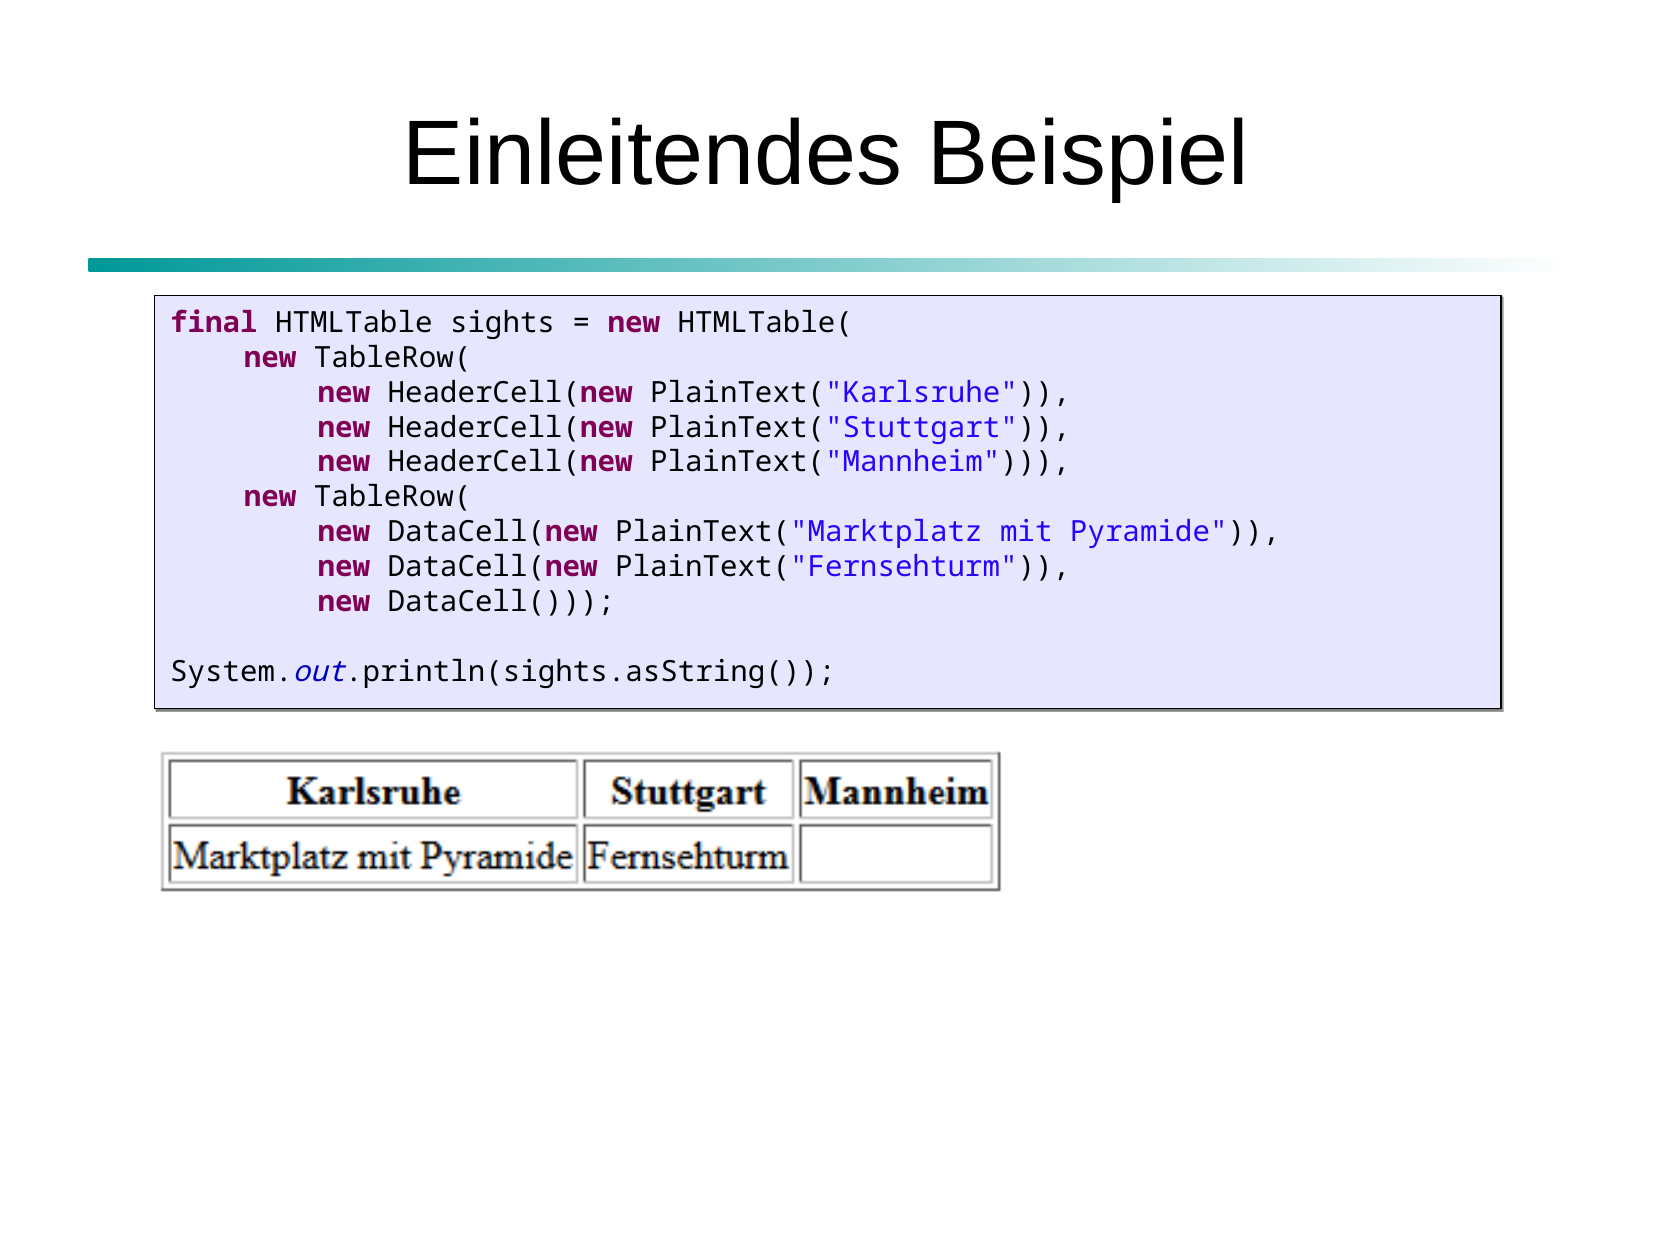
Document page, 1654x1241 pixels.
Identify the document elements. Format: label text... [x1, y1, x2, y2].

title Einleitendes Beispiel [82, 49, 1571, 257]
picture [147, 738, 1026, 930]
text_box final HTMLTable sights = new HTMLTable( new TableRow( new HeaderCell(new PlainText("Karlsruhe")), new HeaderCell(new PlainText("Stuttgart")), new HeaderCell(new PlainText("Mannheim"))), new TableRow( new DataCell(new PlainText("Marktplatz mit Pyramide")), new DataCell(new PlainText("Fernsehturm")), new DataCell())); System.out.println(sights.asString()); [154, 295, 1502, 709]
